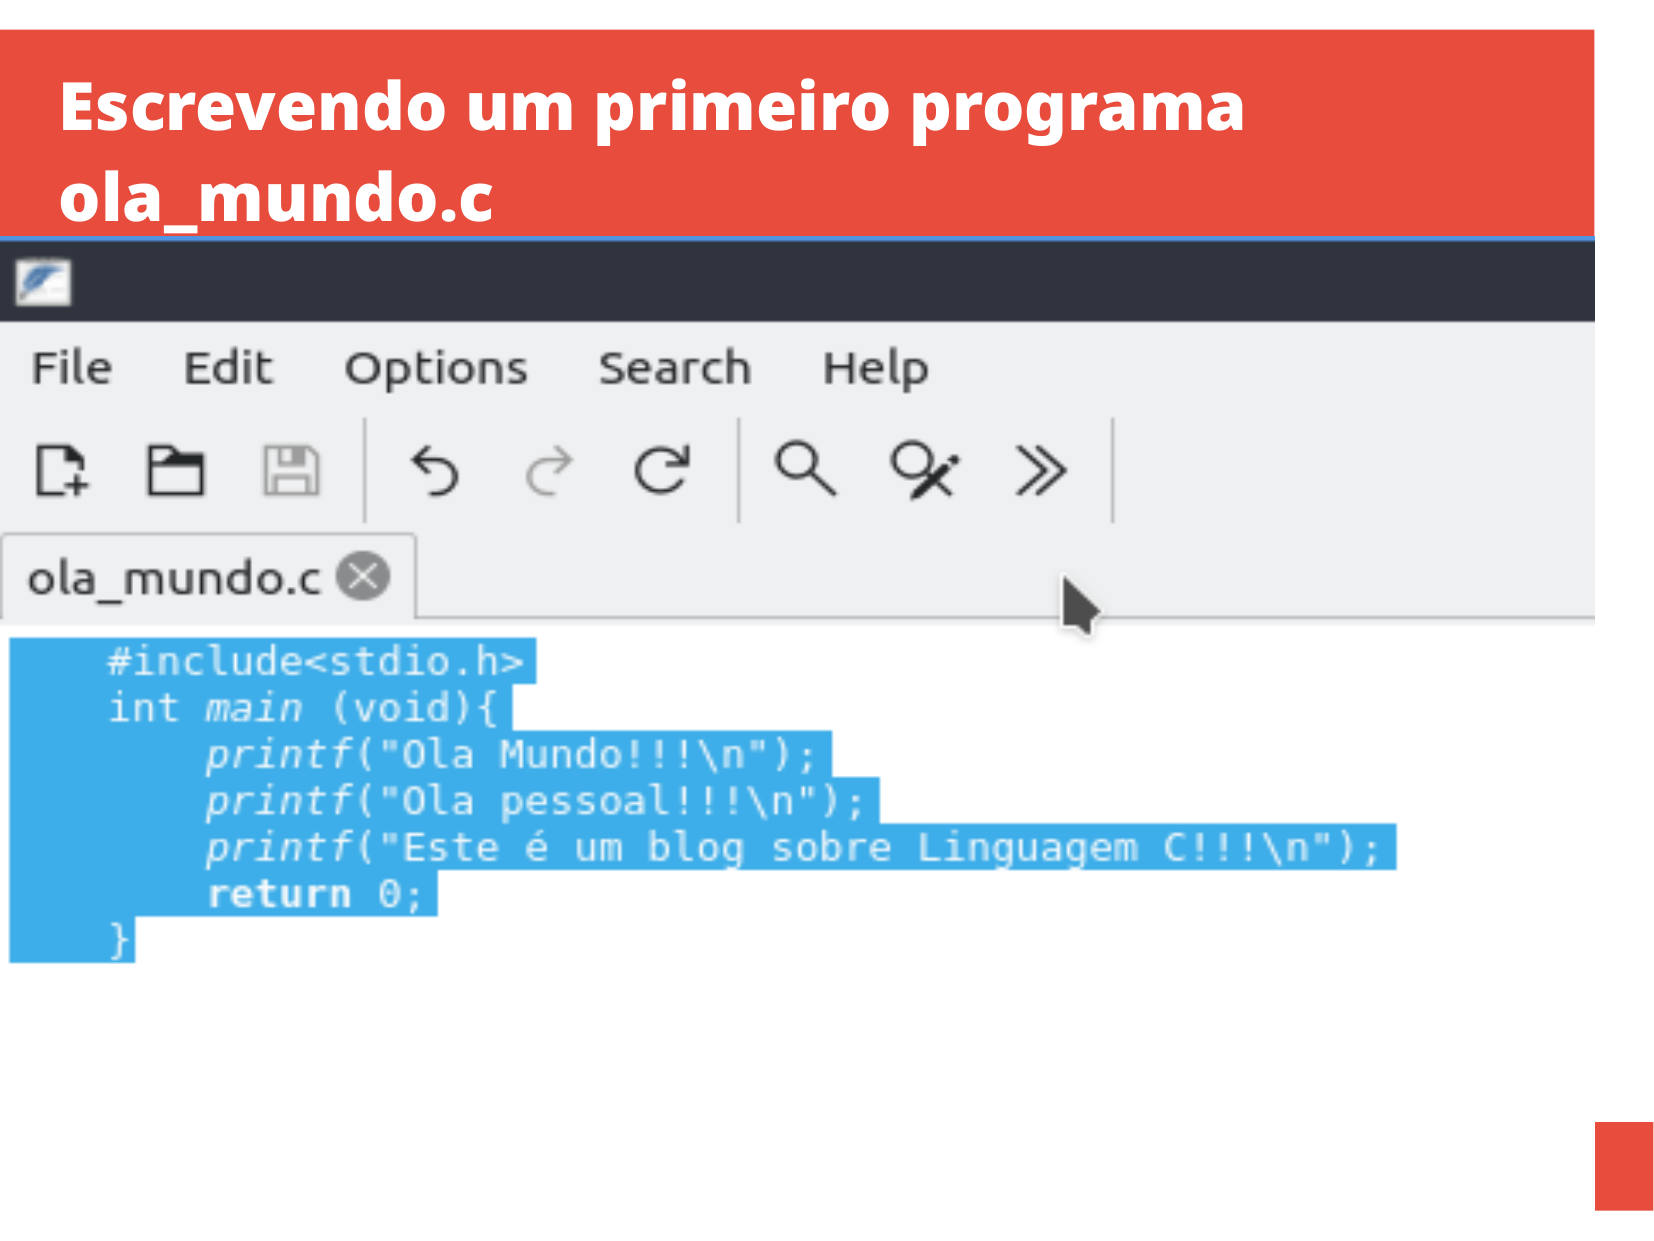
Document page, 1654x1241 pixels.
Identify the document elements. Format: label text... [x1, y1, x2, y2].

title Escrevendo um primeiro programa ola_mundo.c [59, 59, 1595, 207]
picture [0, 236, 1595, 1218]
